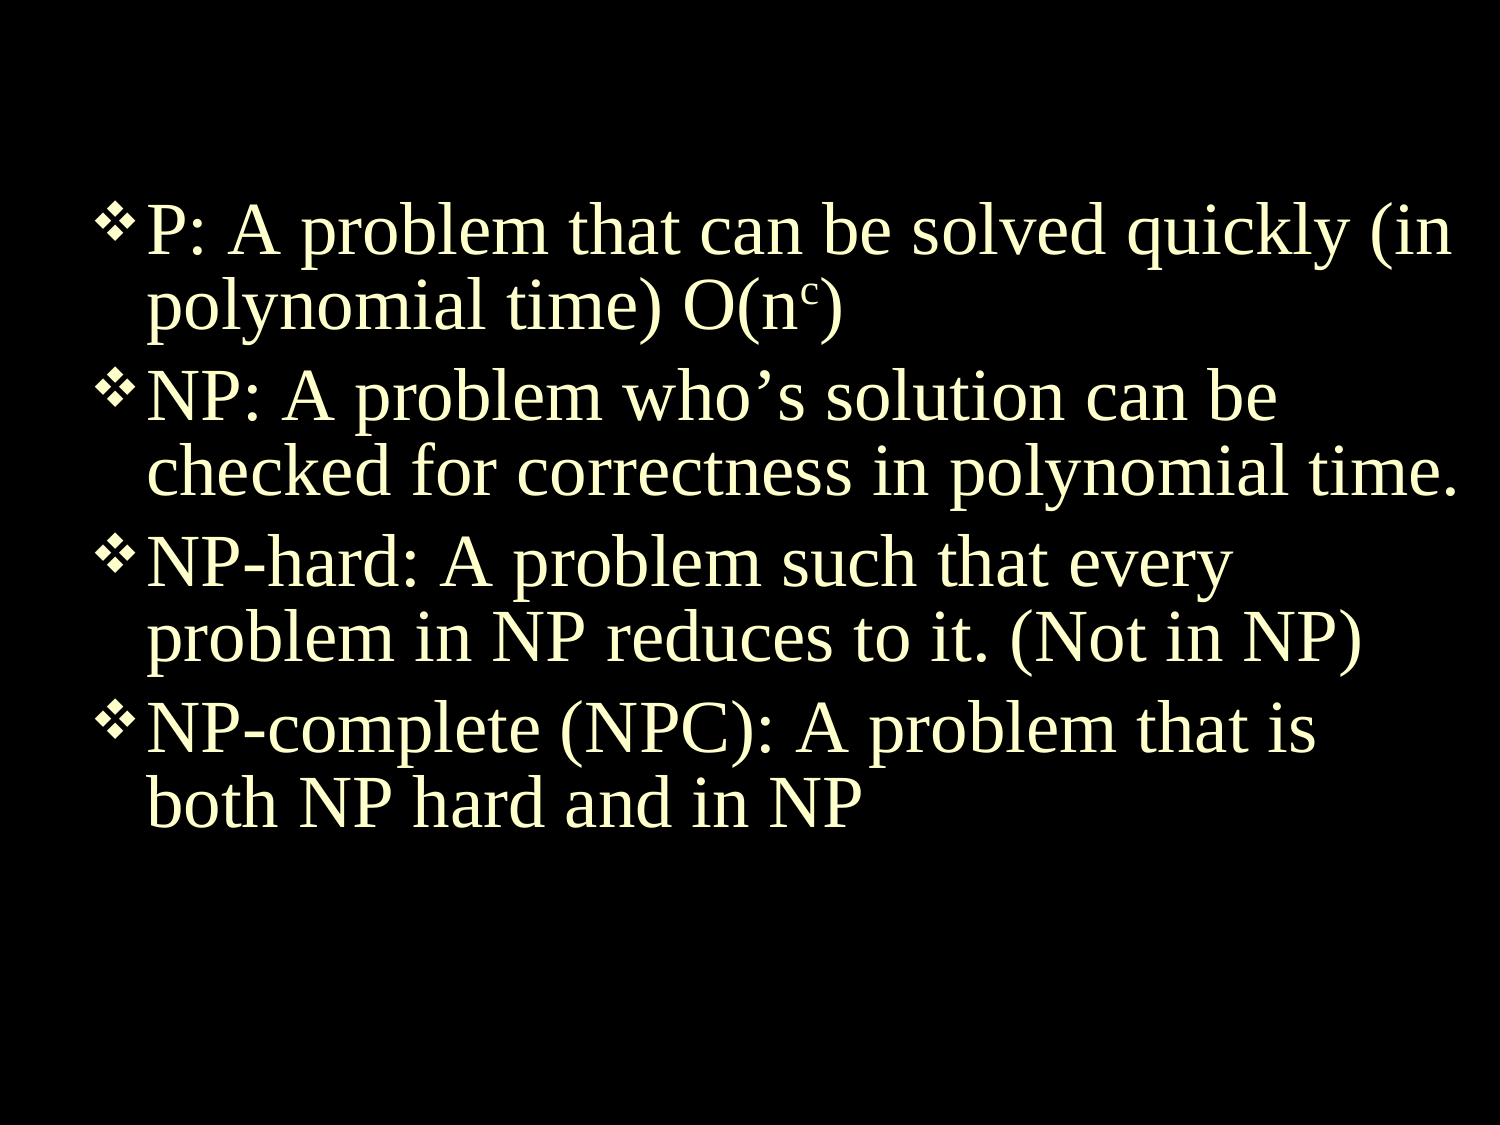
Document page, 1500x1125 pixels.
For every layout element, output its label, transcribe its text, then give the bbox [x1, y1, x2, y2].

list P: A problem that can be solved quickly (in polynomial time) O(nc) NP: A problem who’s solution can be checked for correctness in polynomial time. NP-hard: A problem such that every problem in NP reduces to it. (Not in NP) NP-complete (NPC): A problem that is both NP hard and in NP [75, 187, 1482, 1088]
